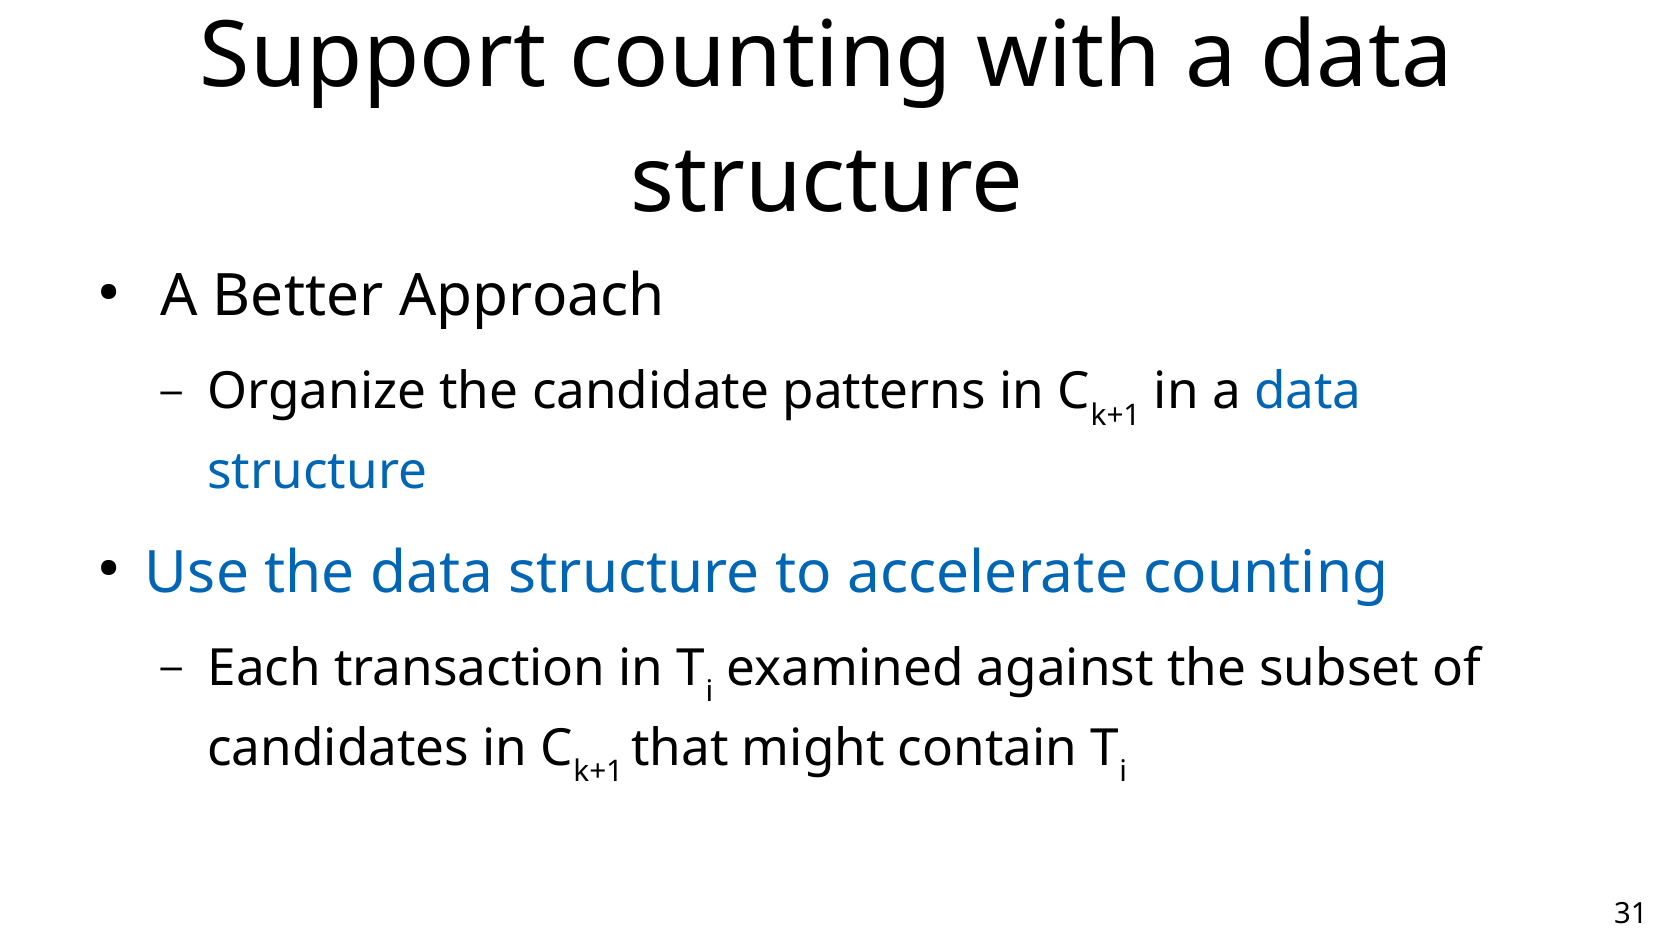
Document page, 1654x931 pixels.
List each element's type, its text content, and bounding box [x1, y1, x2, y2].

list A Better Approach Organize the candidate patterns in Ck+1 in a data structure Use the data structure to accelerate counting Each transaction in Ti examined against the subset of candidates in Ck+1 that might contain Ti [82, 253, 1571, 793]
title Support counting with a data structure [82, 1, 1571, 226]
